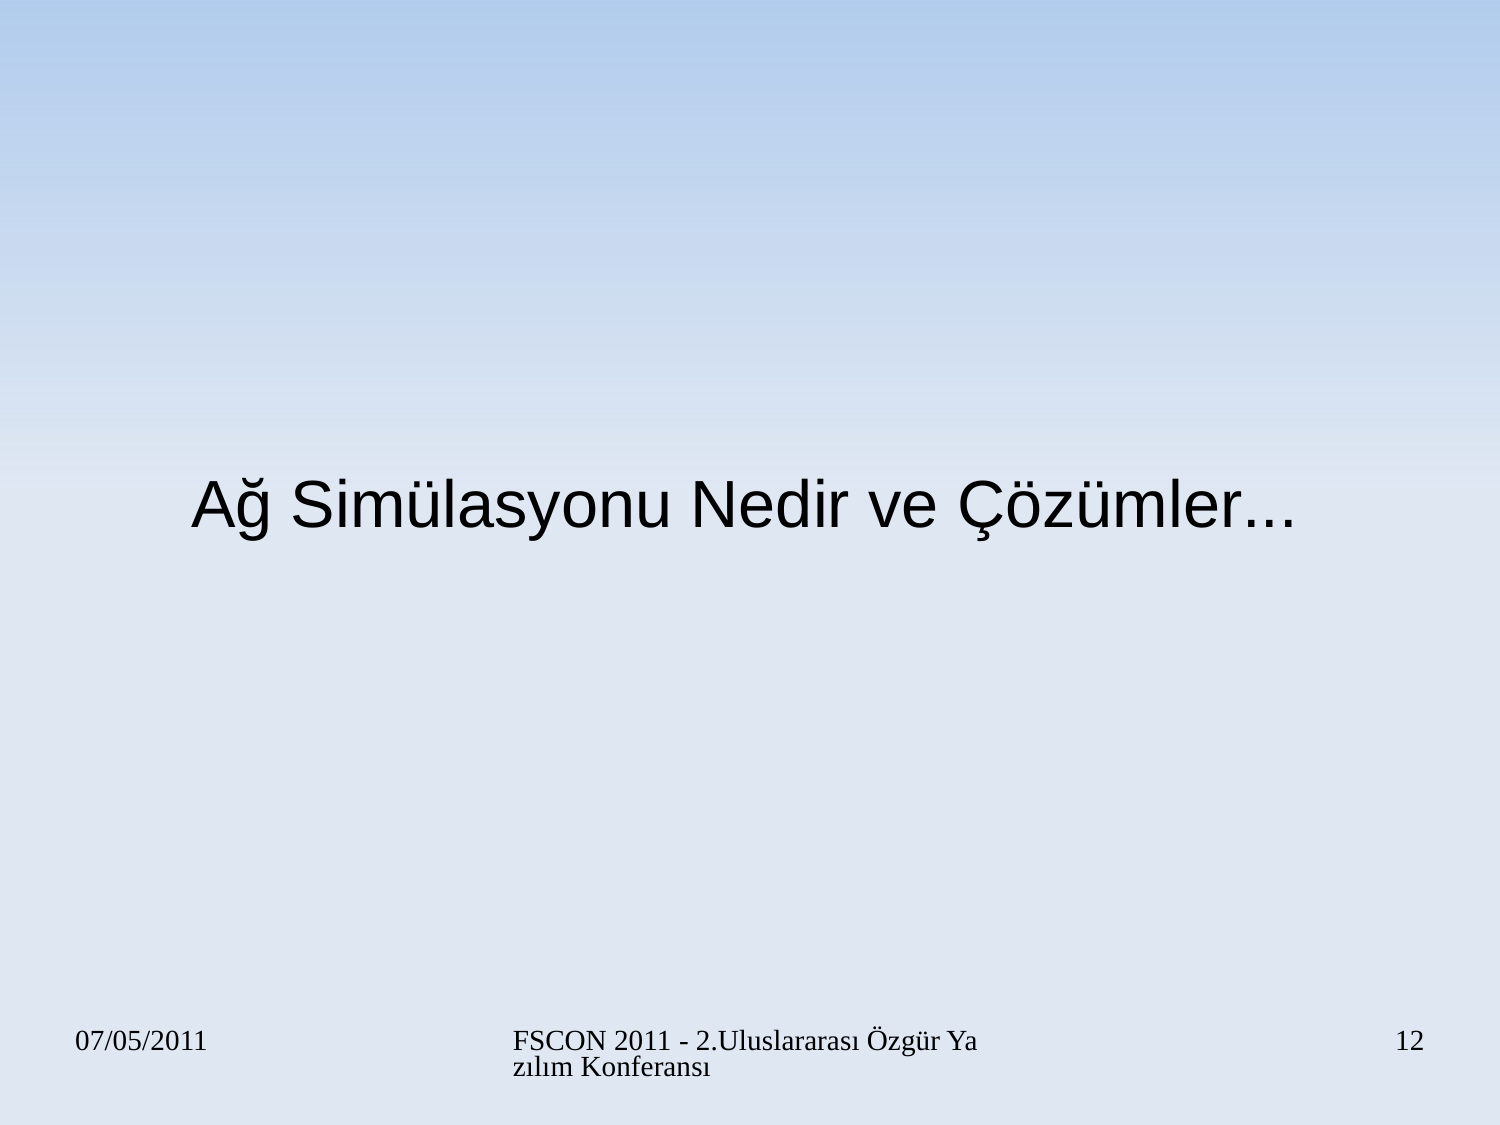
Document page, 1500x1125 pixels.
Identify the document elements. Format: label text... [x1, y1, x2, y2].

text_box Ağ Simülasyonu Nedir ve Çözümler... [69, 0, 1420, 1006]
picture [0, 0, 1500, 1125]
